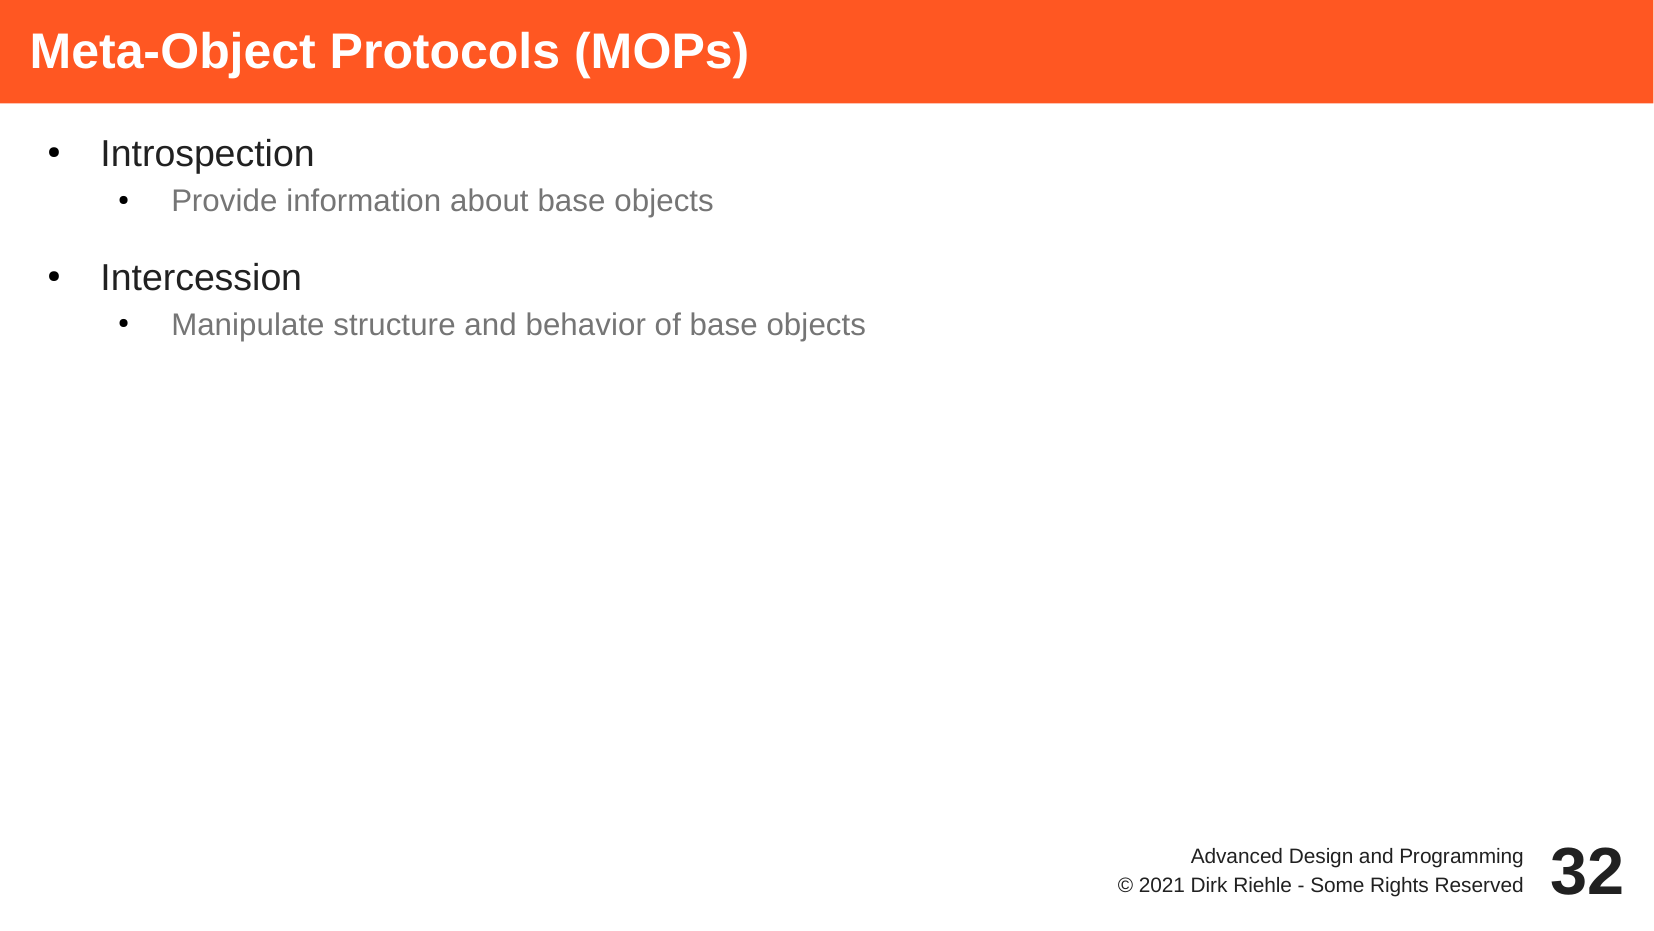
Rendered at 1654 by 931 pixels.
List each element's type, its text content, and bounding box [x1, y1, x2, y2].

list Introspection Provide information about base objects Intercession Manipulate structure and behavior of base objects [29, 132, 1625, 813]
title Meta-Object Protocols (MOPs) [0, 0, 1654, 104]
